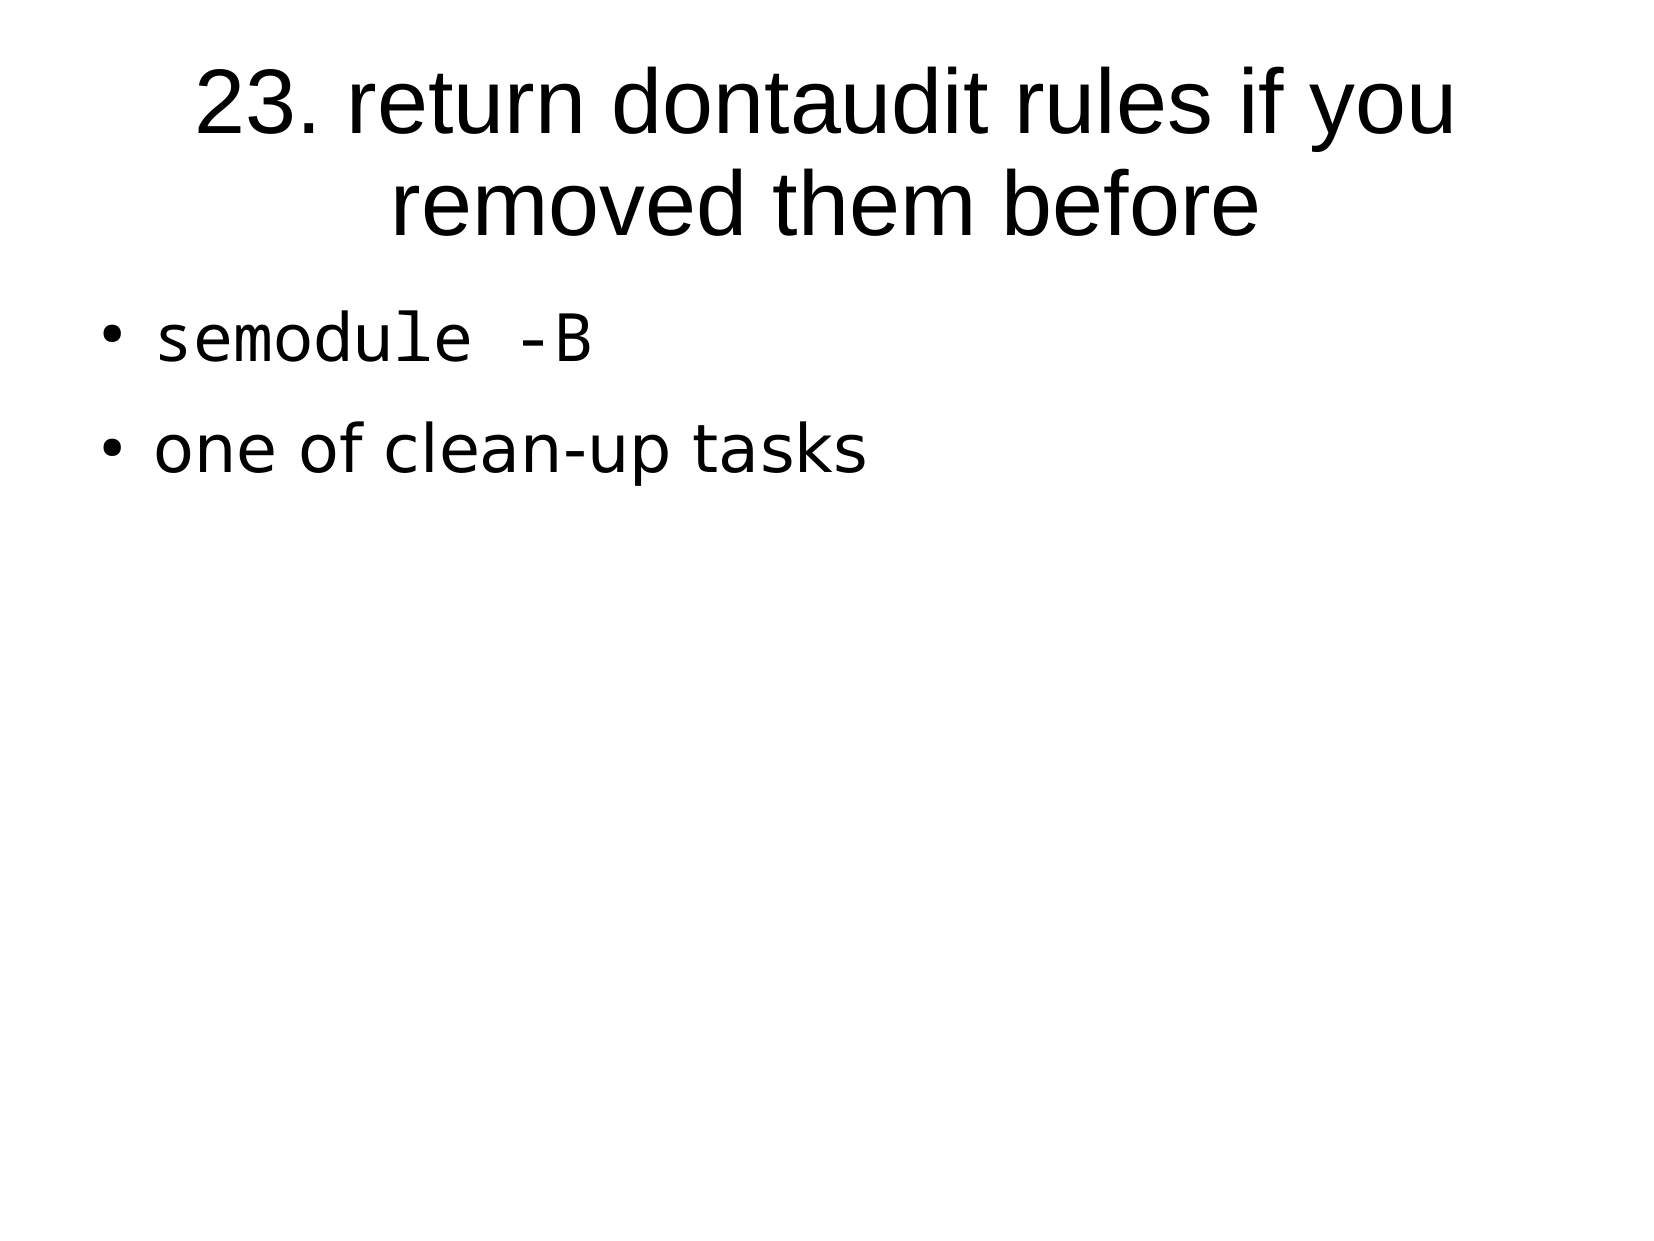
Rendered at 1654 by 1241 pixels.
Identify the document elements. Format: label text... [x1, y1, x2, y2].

list semodule -B one of clean-up tasks [82, 290, 1571, 1010]
title 23. return dontaudit rules if you removed them before [82, 49, 1571, 257]
